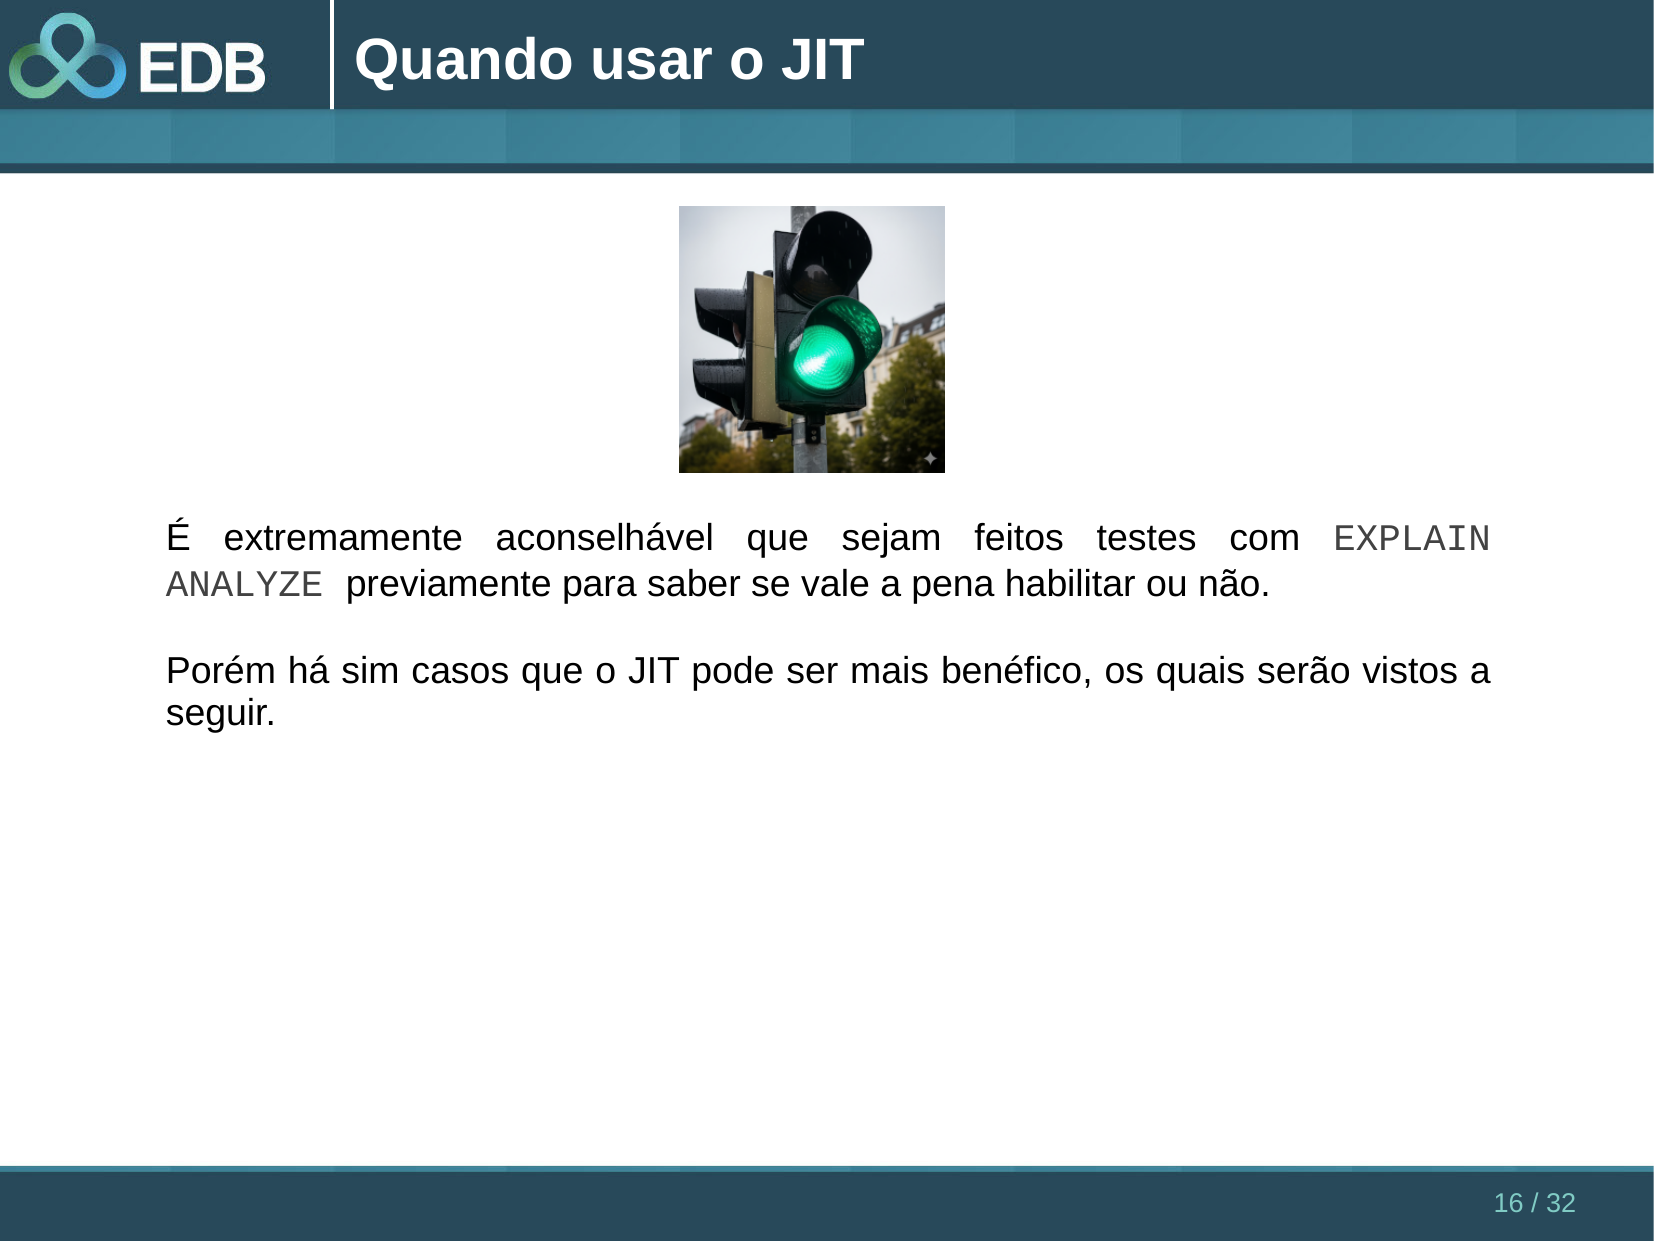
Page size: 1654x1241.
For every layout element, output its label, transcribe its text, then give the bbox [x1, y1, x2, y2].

title Quando usar o JIT [354, 26, 1595, 92]
text_box É extremamente aconselhável que sejam feitos testes com EXPLAIN ANALYZE previamente para saber se vale a pena habilitar ou não. Porém há sim casos que o JIT pode ser mais benéfico, os quais serão vistos a seguir. [151, 509, 1506, 783]
picture [0, 0, 1654, 1241]
